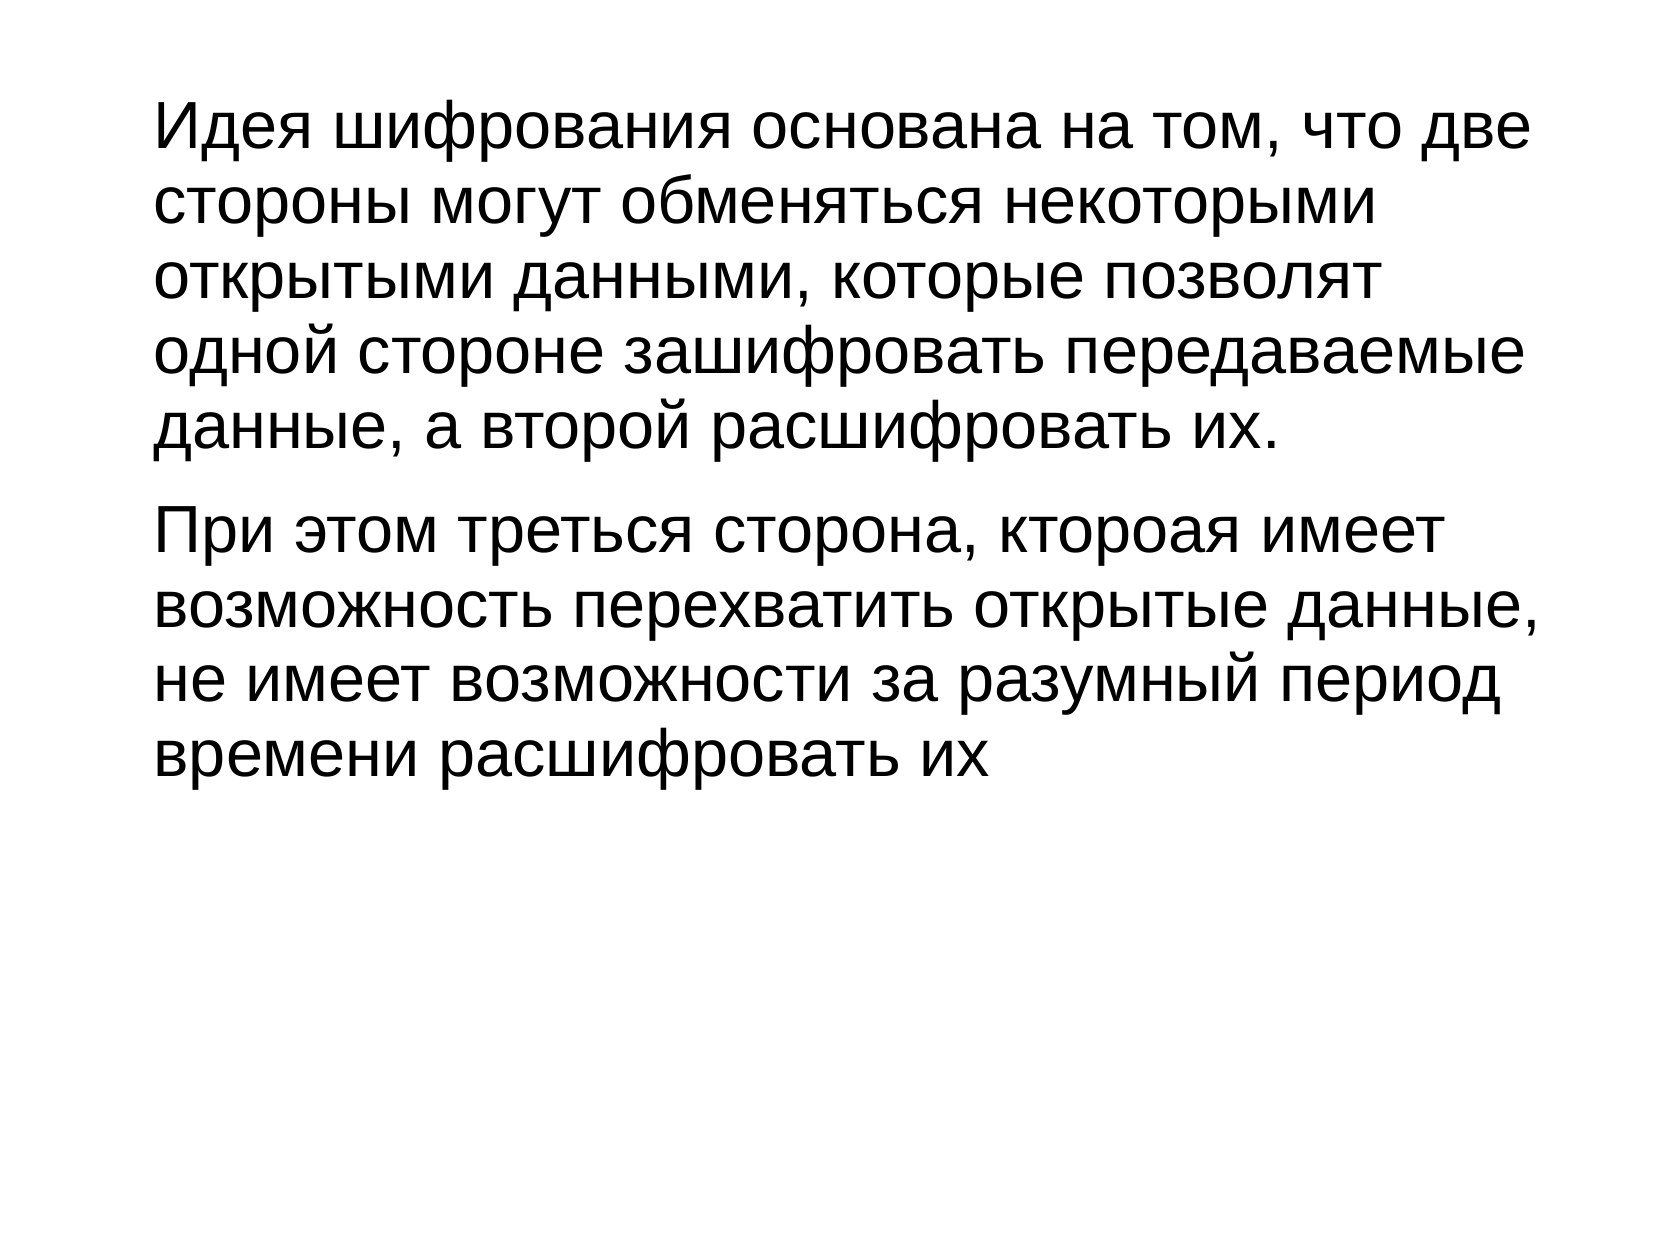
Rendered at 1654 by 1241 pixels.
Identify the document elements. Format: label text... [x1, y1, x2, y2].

list Идея шифрования основана на том, что две стороны могут обменяться некоторыми открытыми данными, которые позволят одной стороне зашифровать передаваемые данные, а второй расшифровать их. При этом треться сторона, ктороая имеет возможность перехватить открытые данные, не имеет возможности за разумный период времени расшифровать их [82, 88, 1571, 1109]
